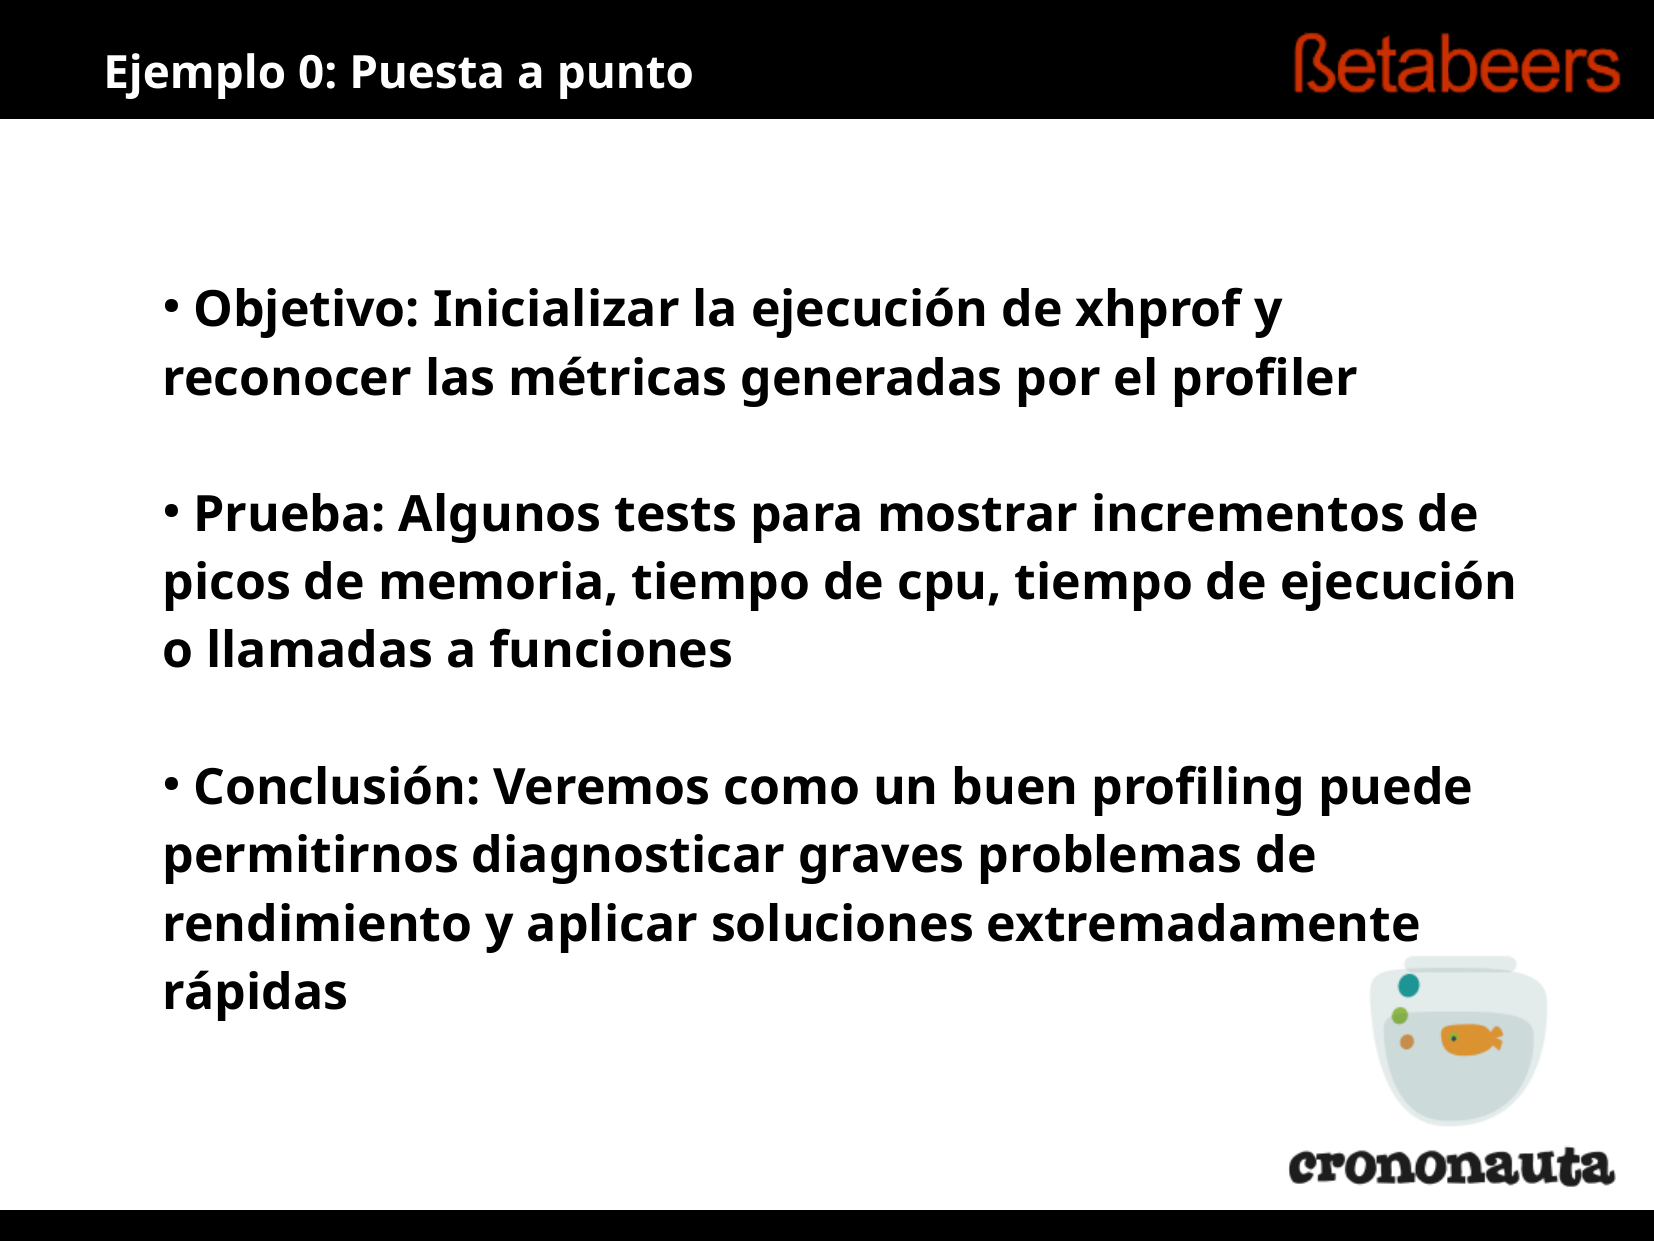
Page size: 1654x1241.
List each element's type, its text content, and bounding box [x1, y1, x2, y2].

picture [1290, 29, 1625, 101]
text_box Ejemplo 0: Puesta a punto [88, 31, 681, 99]
text_box Objetivo: Inicializar la ejecución de xhprof y reconocer las métricas generadas por el profiler Prueba: Algunos tests para mostrar incrementos de picos de memoria, tiempo de cpu, tiempo de ejecución o llamadas a funciones Conclusión: Veremos como un buen profiling puede permitirnos diagnosticar graves problemas de rendimiento y aplicar soluciones extremadamente rápidas [147, 265, 1536, 897]
picture [1240, 944, 1637, 1196]
